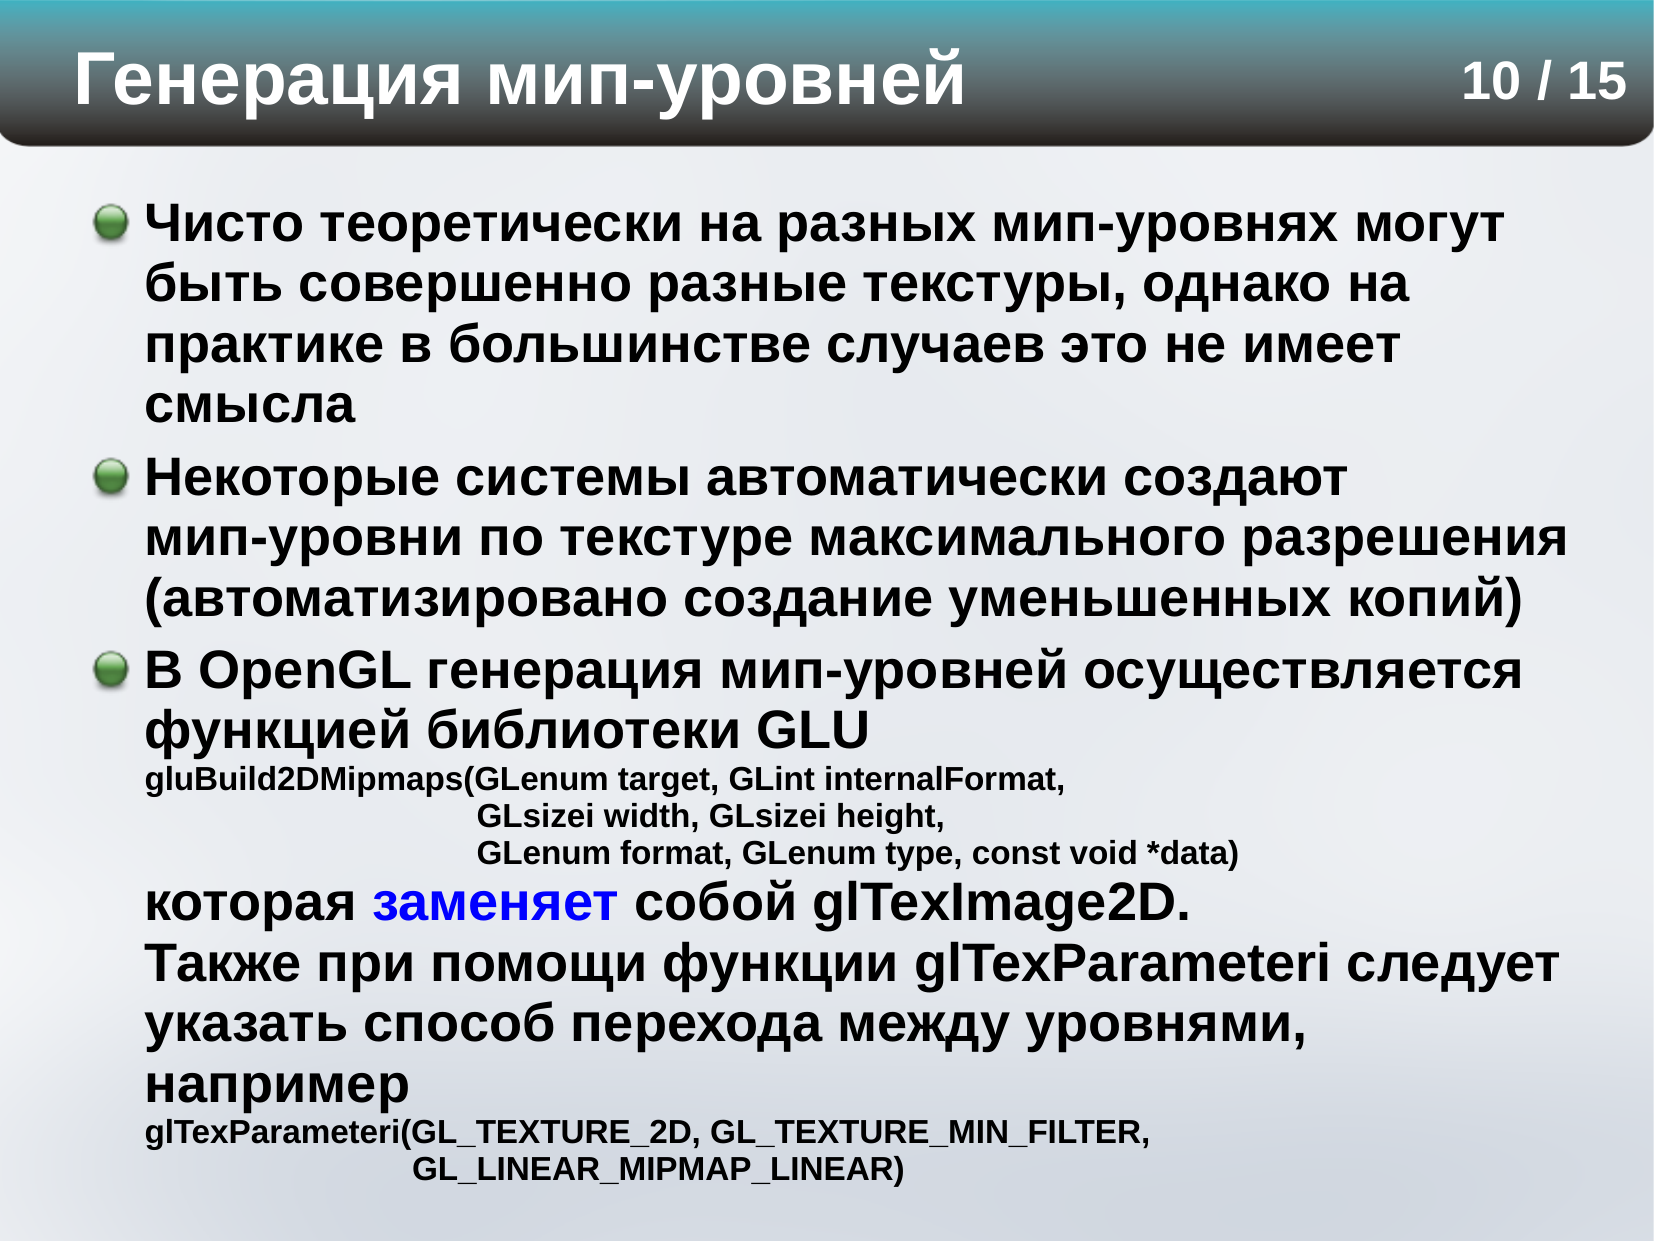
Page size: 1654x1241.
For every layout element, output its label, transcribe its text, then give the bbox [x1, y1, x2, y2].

text_box <номер> / 15 [1446, 42, 1654, 179]
text_box Генерация мип-уровней [59, 29, 1034, 129]
text_box Чисто теоретически на разных мип-уровнях могут быть совершенно разные текстуры, однако на практике в большинстве случаев это не имеет смысла Некоторые системы автоматически создают мип-уровни по текстуре максимального разрешения (автоматизировано создание уменьшенных копий) В OpenGL генерация мип-уровней осуществляется функцией библиотеки GLU gluBuild2DMipmaps(GLenum target, GLint internalFormat, GLsizei width, GLsizei height, GLenum format, GLenum type, const void *data) которая заменяет собой glTexImage2D. Также при помощи функции glTexParameteri следует указать способ перехода между уровнями, например glTexParameteri(GL_TEXTURE_2D, GL_TEXTURE_MIN_FILTER, GL_LINEAR_MIPMAP_LINEAR) [70, 124, 1595, 1196]
picture [0, 0, 1654, 1241]
